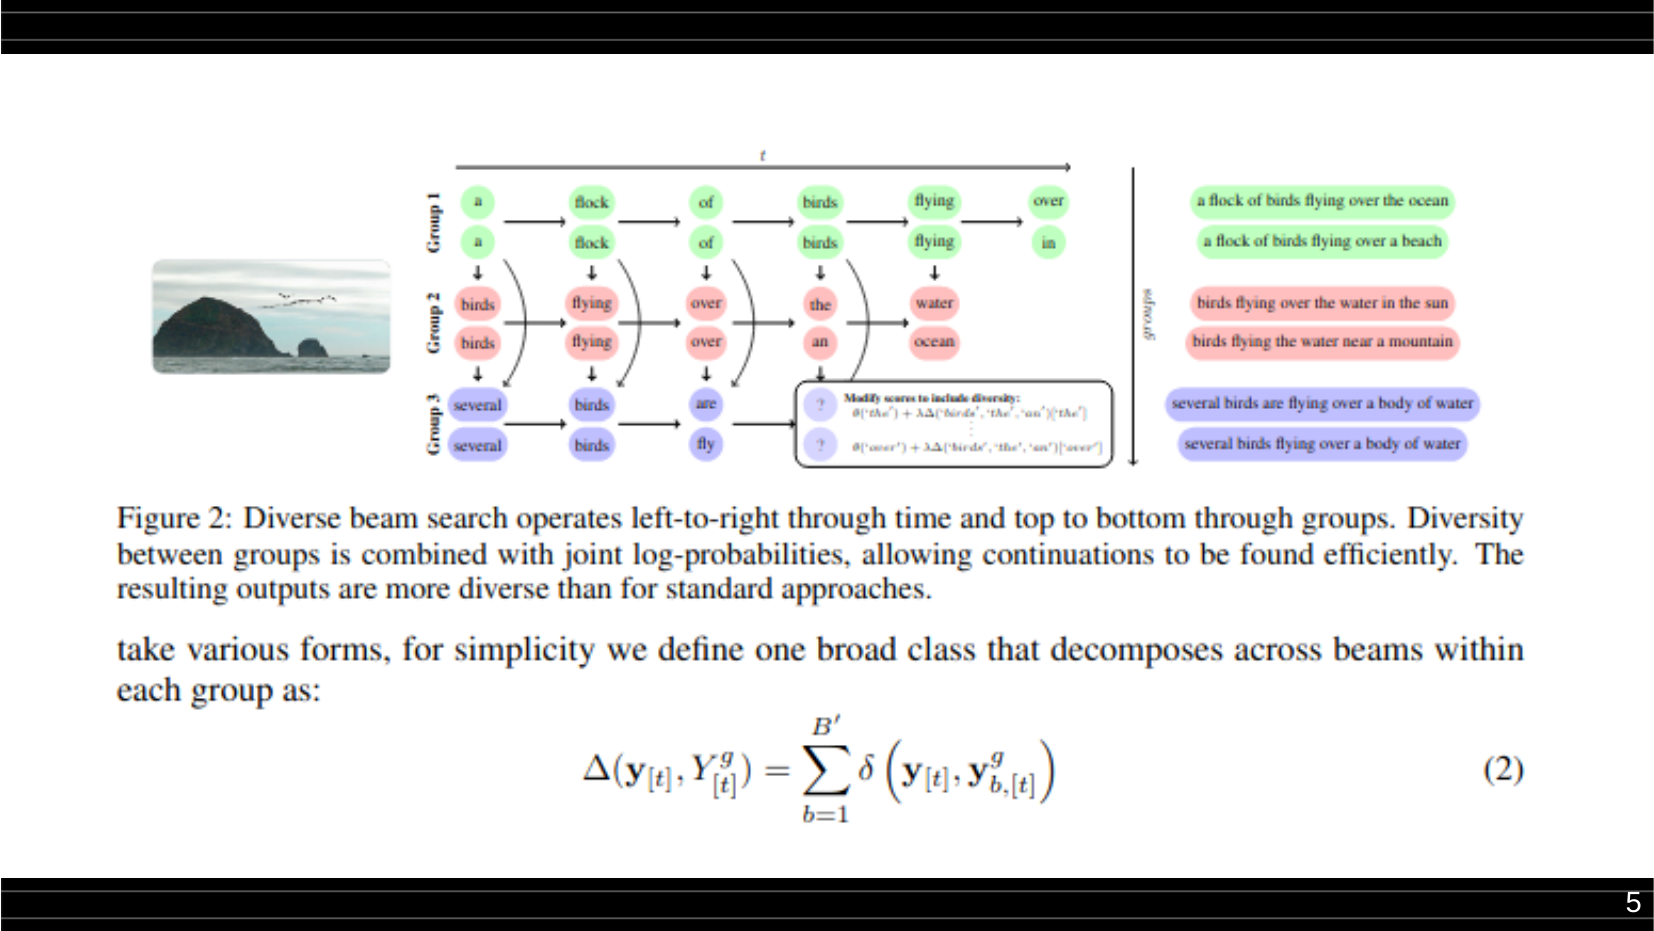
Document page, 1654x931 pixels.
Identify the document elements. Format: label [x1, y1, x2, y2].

picture [1, 0, 1654, 54]
picture [60, 74, 1621, 841]
picture [1, 878, 1654, 931]
